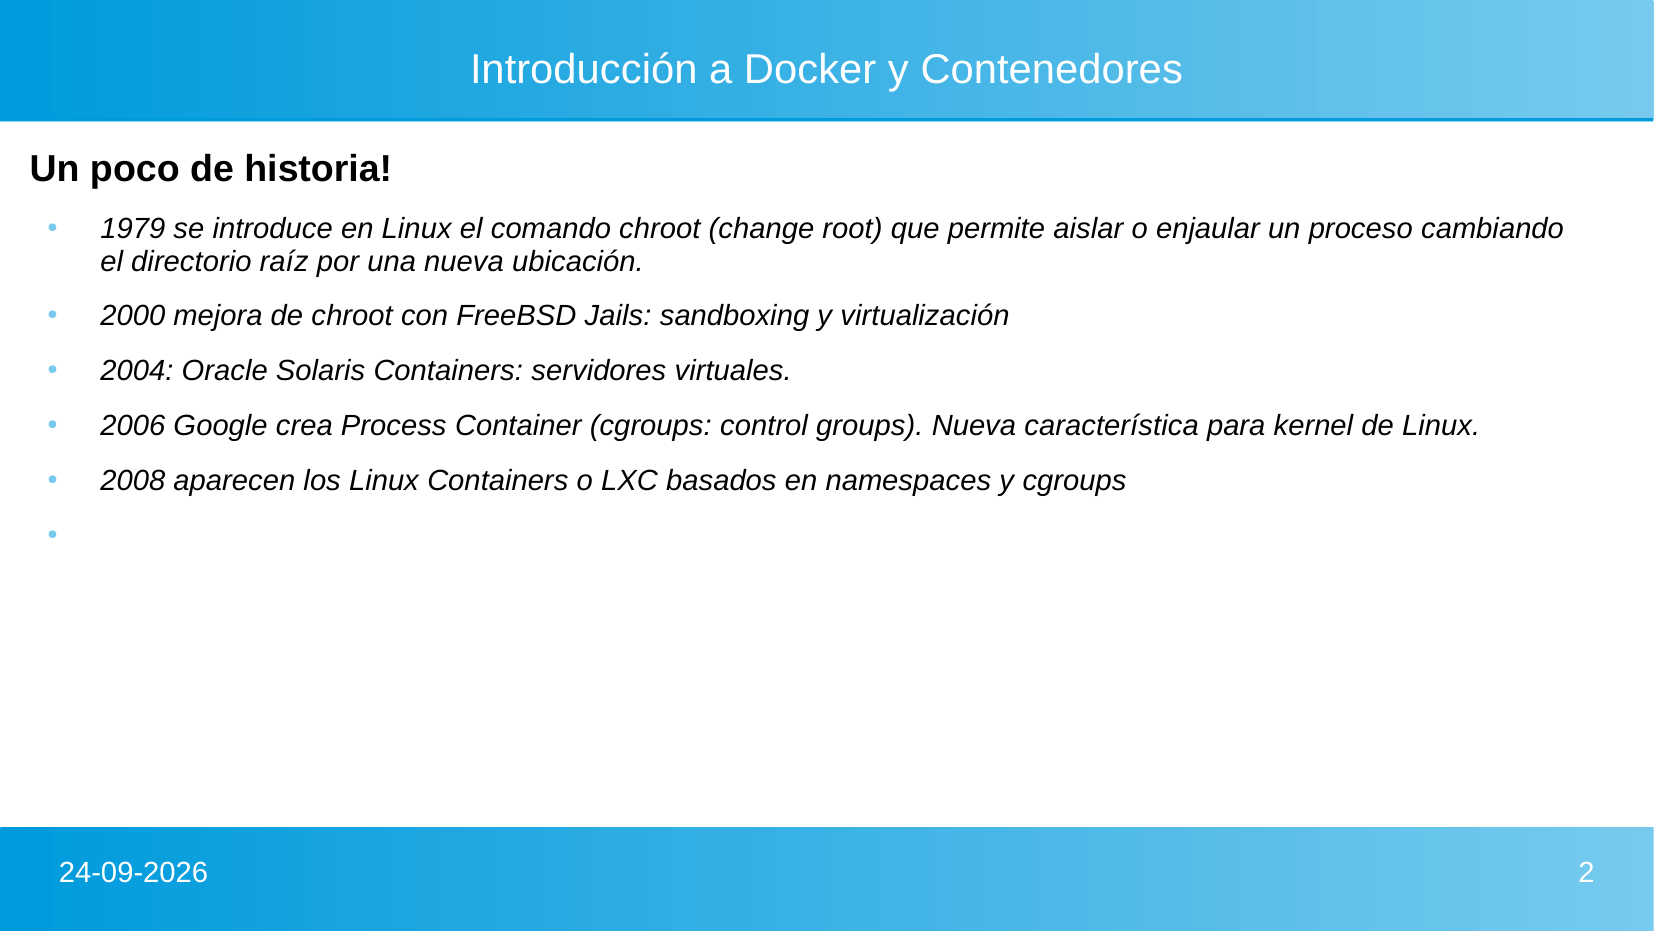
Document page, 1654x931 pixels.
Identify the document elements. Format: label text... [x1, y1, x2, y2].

title Introducción a Docker y Contenedores [59, 29, 1595, 108]
list Un poco de historia! 1979 se introduce en Linux el comando chroot (change root) que permite aislar o enjaular un proceso cambiando el directorio raíz por una nueva ubicación. 2000 mejora de chroot con FreeBSD Jails: sandboxing y virtualización 2004: Oracle Solaris Containers: servidores virtuales. 2006 Google crea Process Container (cgroups: control groups). Nueva característica para kernel de Linux. 2008 aparecen los Linux Containers o LXC basados en namespaces y cgroups [29, 147, 1595, 798]
